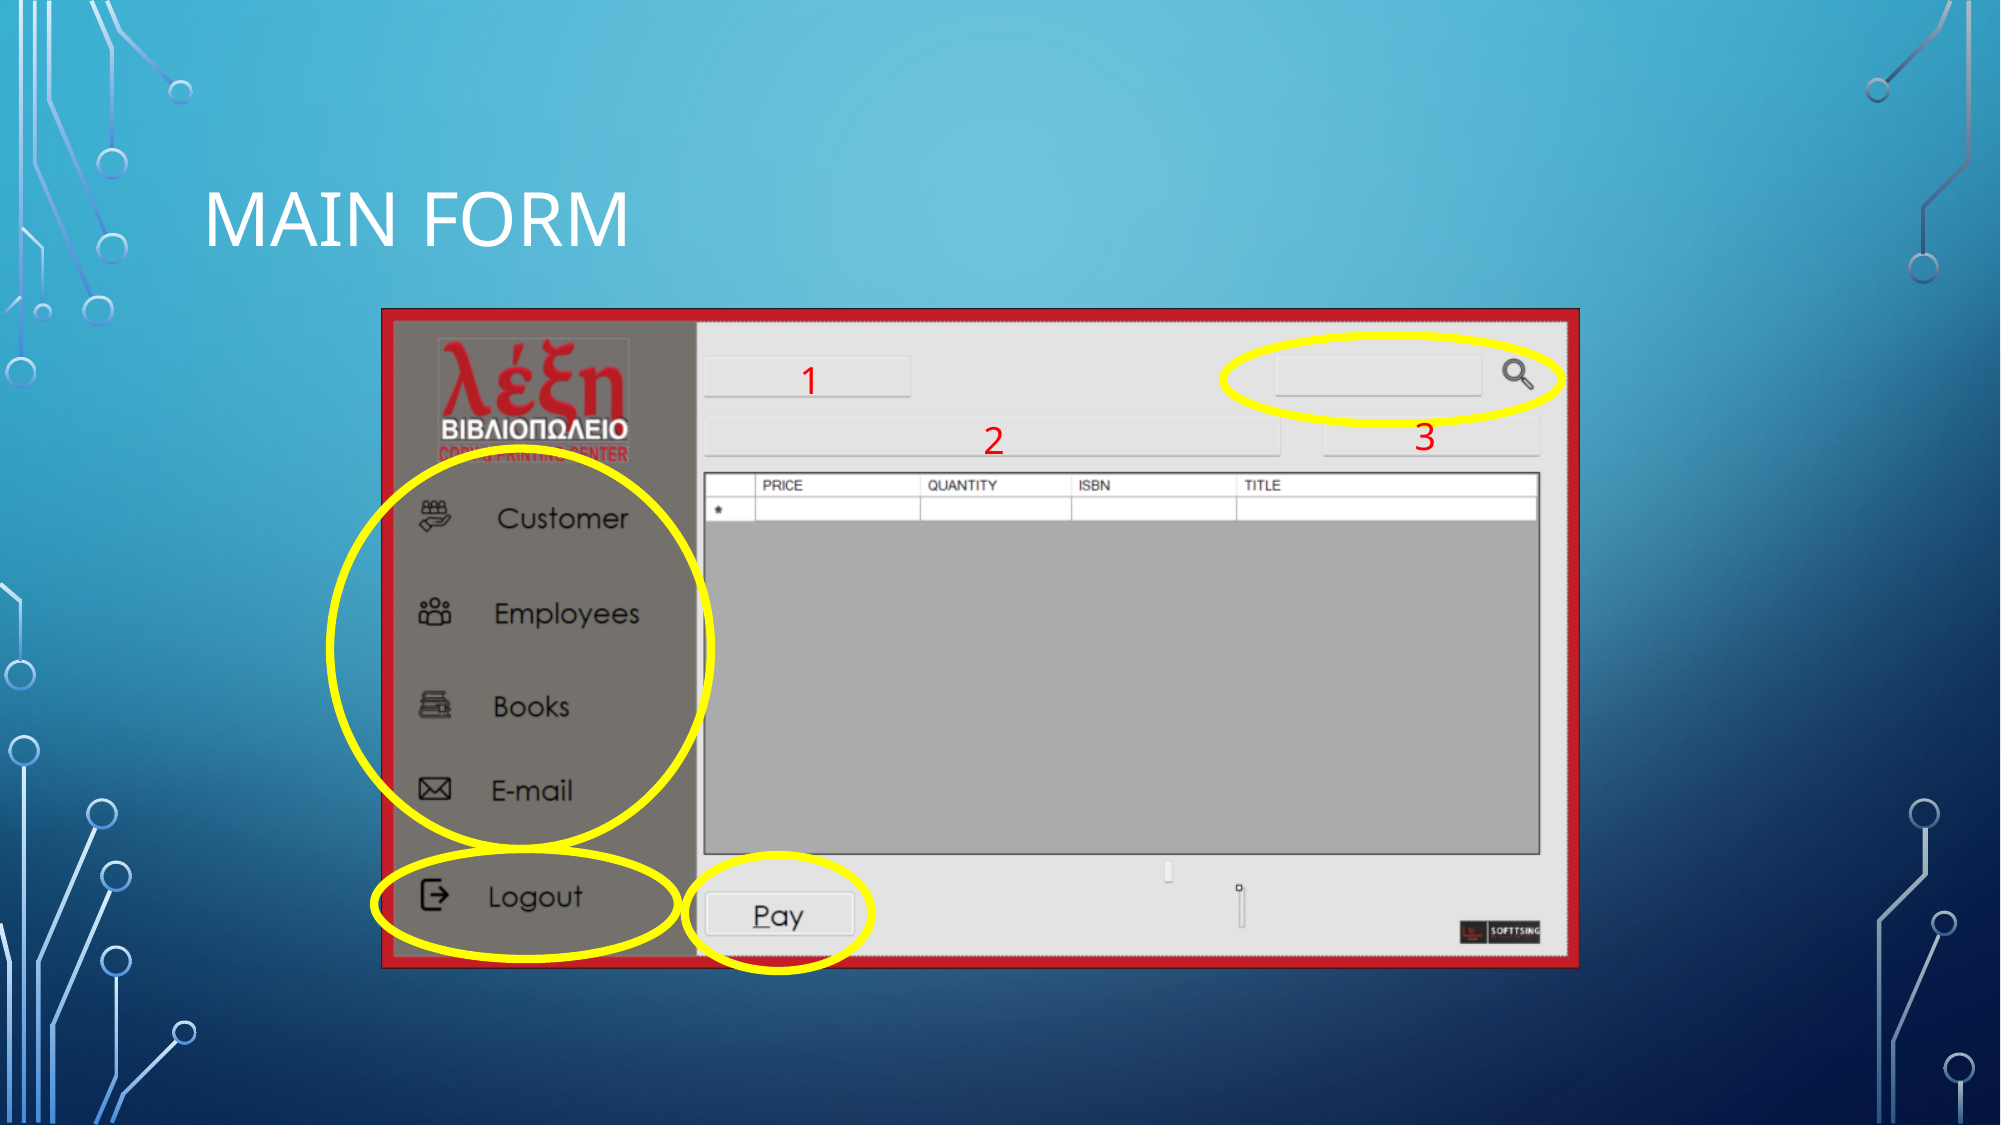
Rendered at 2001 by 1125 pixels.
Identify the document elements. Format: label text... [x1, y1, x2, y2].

picture [690, 860, 867, 966]
title MAIN FORM [187, 101, 1813, 344]
picture [381, 793, 473, 880]
picture [381, 917, 735, 970]
text_box 3 [1399, 405, 1456, 467]
text_box 1 [784, 349, 841, 410]
picture [381, 308, 1580, 970]
picture [381, 854, 673, 954]
picture [381, 453, 706, 844]
text_box 2 [968, 409, 1024, 471]
